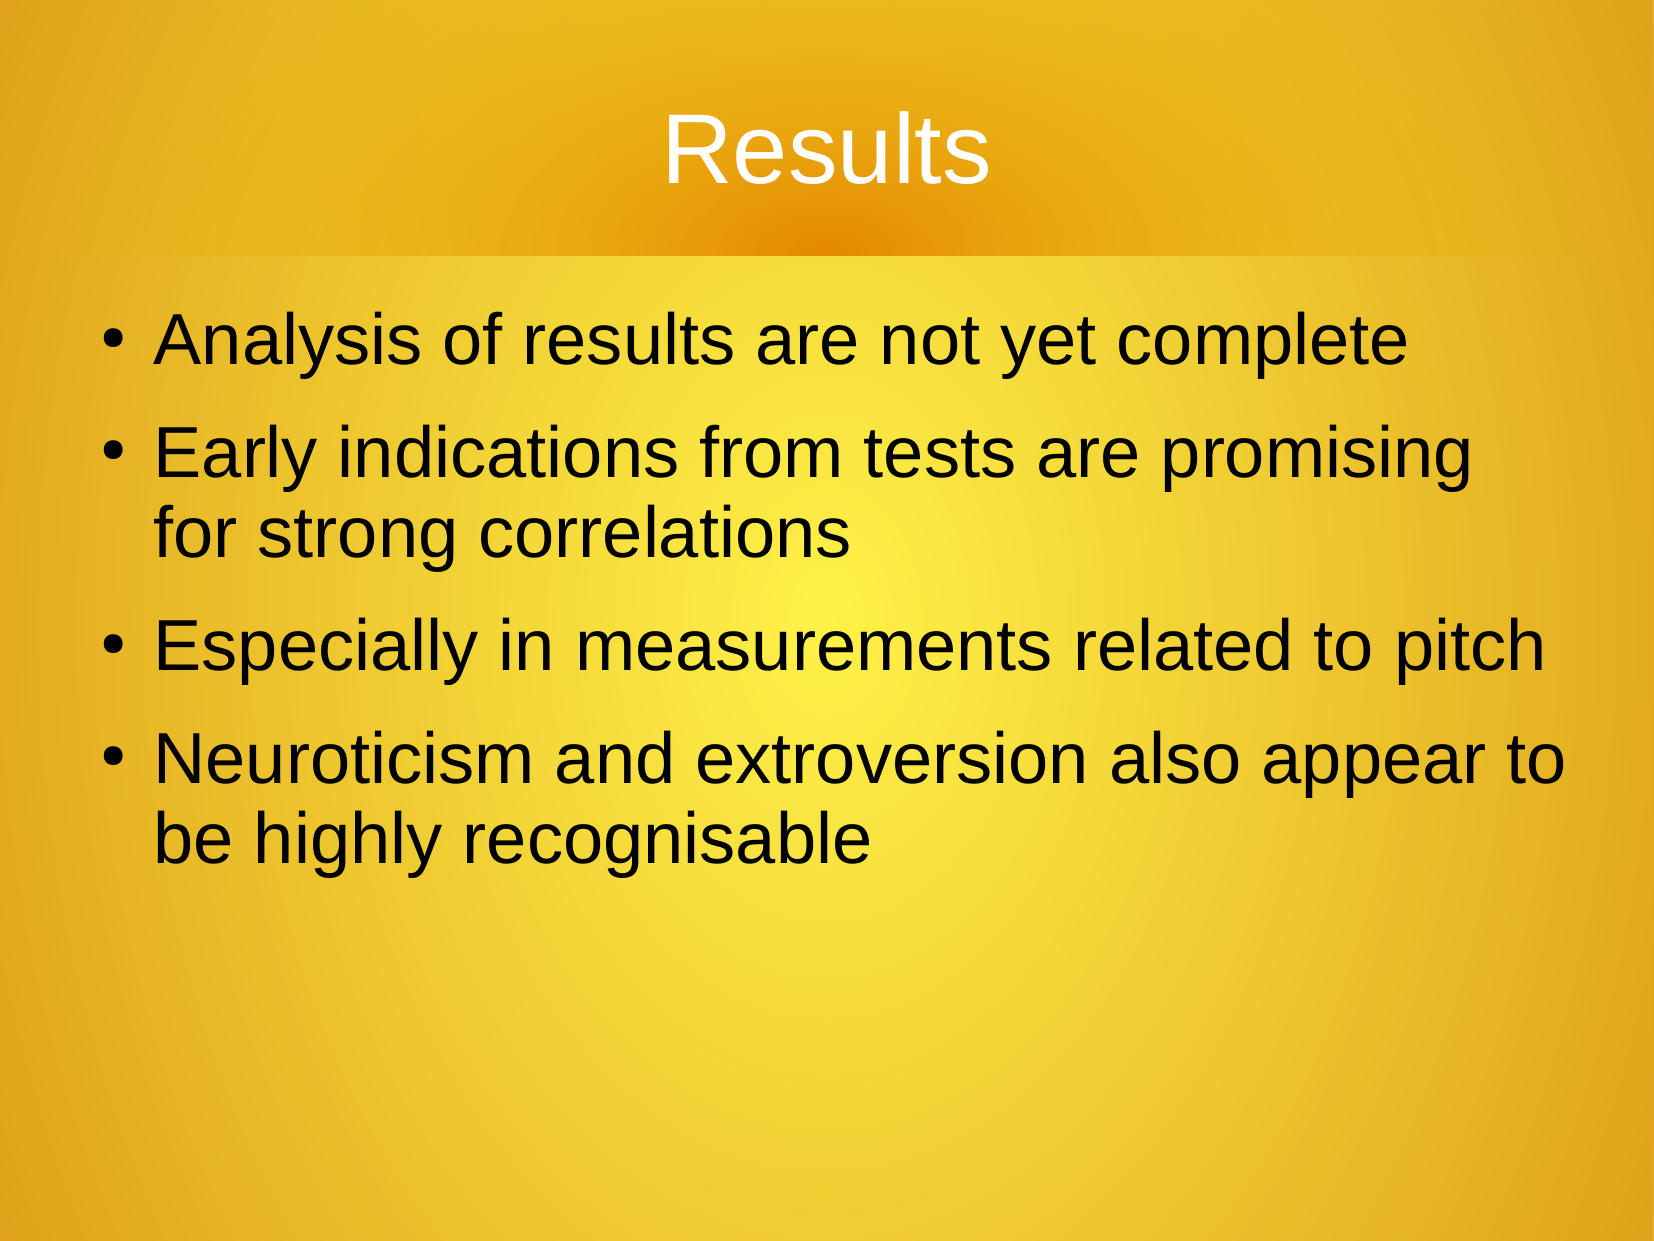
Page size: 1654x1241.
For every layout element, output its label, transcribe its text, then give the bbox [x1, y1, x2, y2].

title Results [82, 47, 1571, 252]
list Analysis of results are not yet complete Early indications from tests are promising for strong correlations Especially in measurements related to pitch Neuroticism and extroversion also appear to be highly recognisable [82, 299, 1571, 1019]
